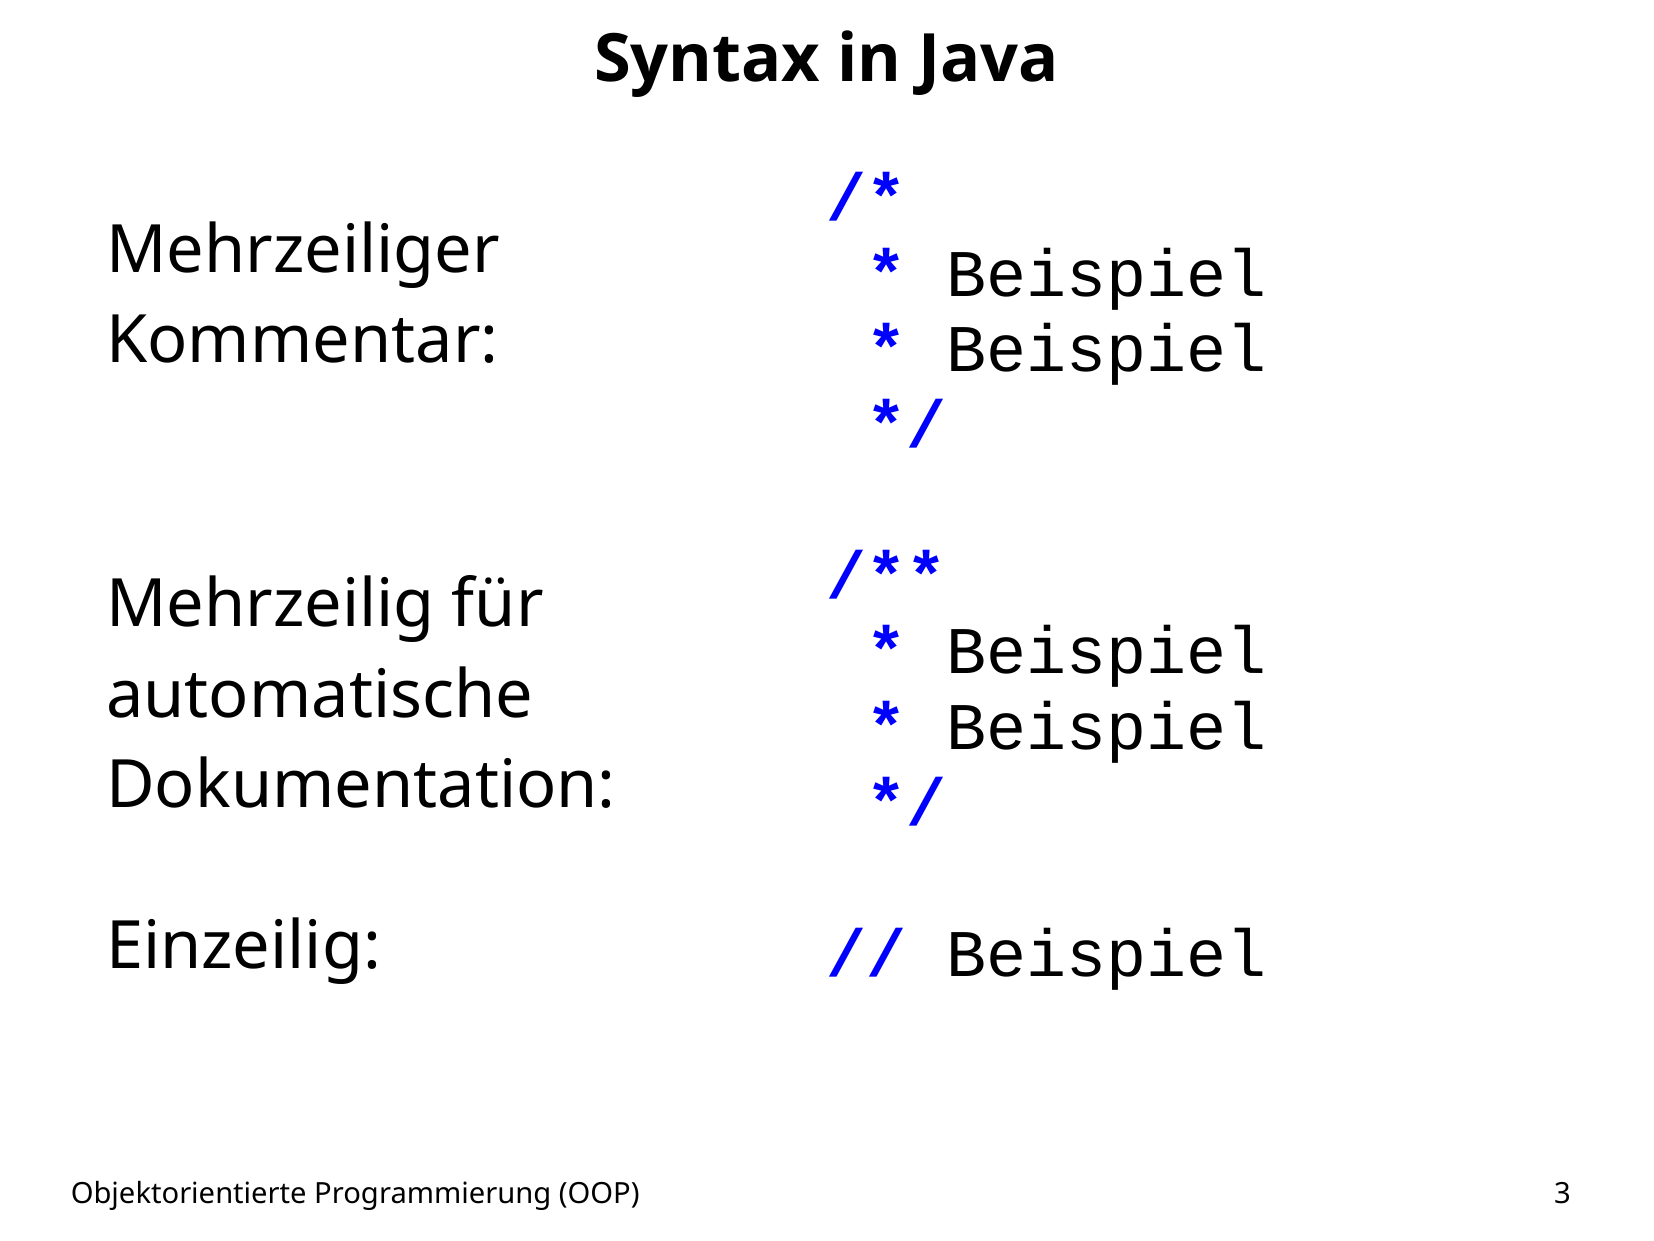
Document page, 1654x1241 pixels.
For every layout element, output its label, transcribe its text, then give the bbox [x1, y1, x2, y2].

list Mehrzeilig für automatische Dokumentation: [106, 555, 686, 863]
list /* * Beispiel * Beispiel */ /** * Beispiel * Beispiel */ // Beispiel [826, 165, 1453, 1146]
list Einzeilig: [106, 897, 686, 1087]
title Syntax in Java [0, 5, 1654, 107]
list Mehrzeiliger Kommentar: [106, 200, 686, 390]
